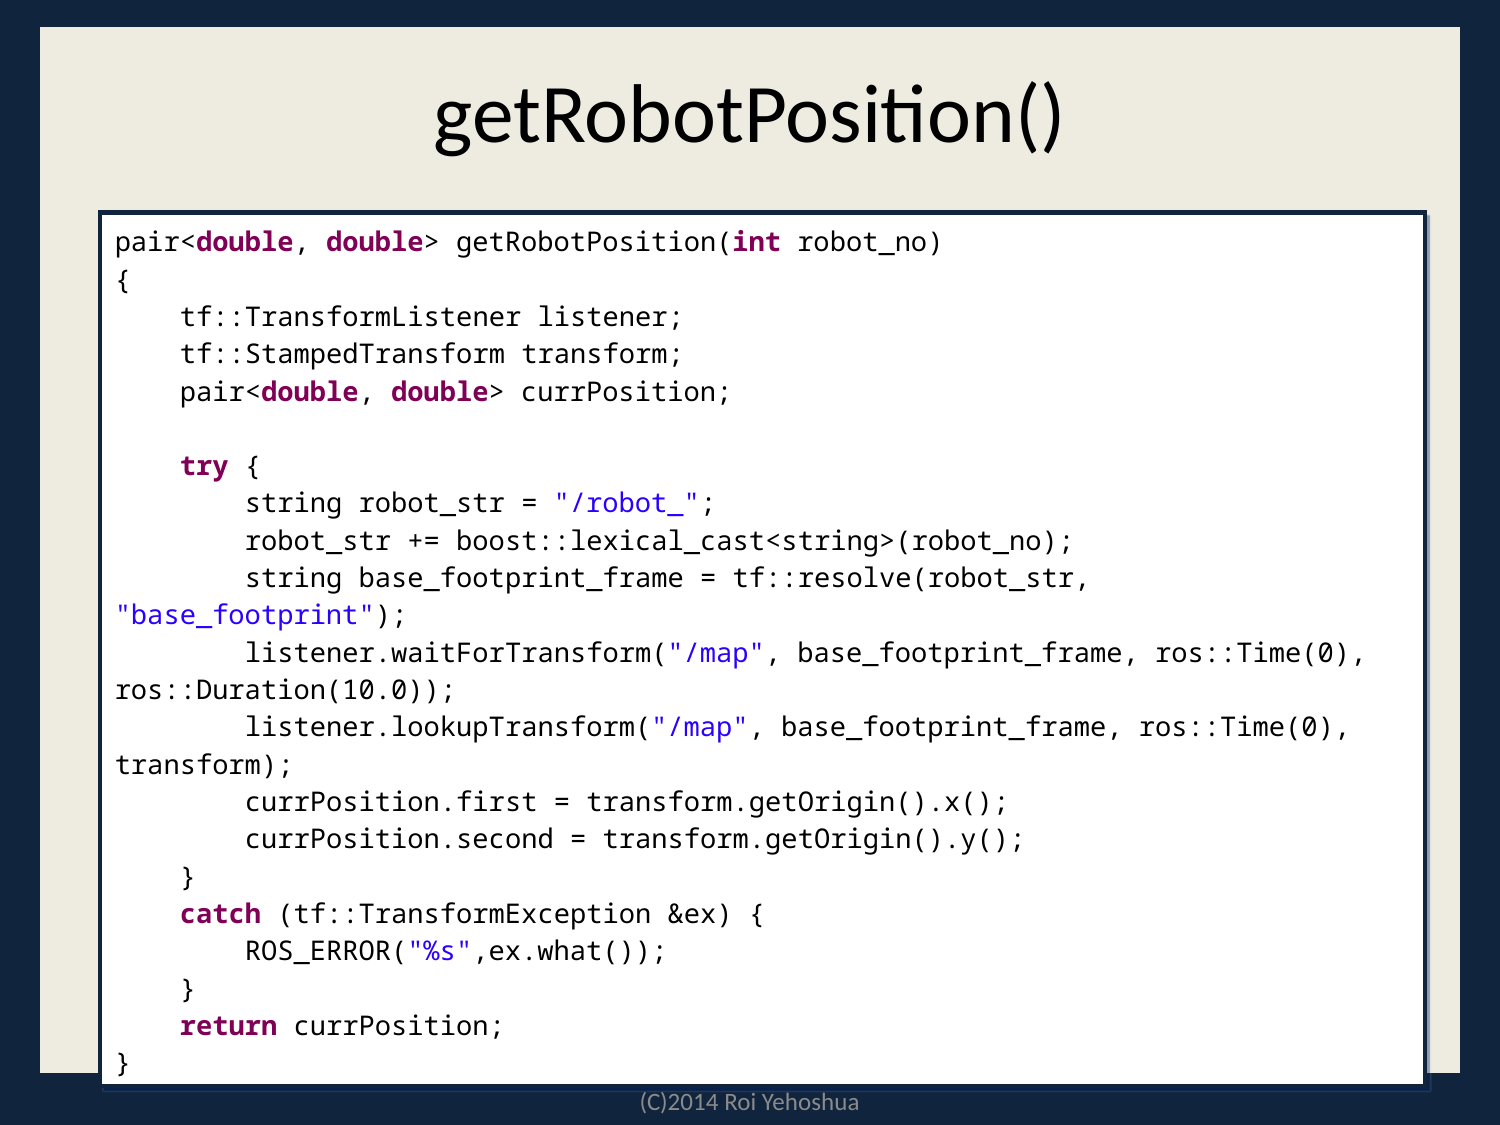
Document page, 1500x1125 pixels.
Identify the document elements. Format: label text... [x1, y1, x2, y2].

title getRobotPosition() [37, 31, 1463, 188]
footer (C)2014 Roi Yehoshua [512, 1086, 988, 1125]
text_box pair<double, double> getRobotPosition(int robot_no) { tf::TransformListener listener; tf::StampedTransform transform; pair<double, double> currPosition; try { string robot_str = "/robot_"; robot_str += boost::lexical_cast<string>(robot_no); string base_footprint_frame = tf::resolve(robot_str, "base_footprint"); listener.waitForTransform("/map", base_footprint_frame, ros::Time(0), ros::Duration(10.0)); listener.lookupTransform("/map", base_footprint_frame, ros::Time(0), transform); currPosition.first = transform.getOrigin().x(); currPosition.second = transform.getOrigin().y(); } catch (tf::TransformException &ex) { ROS_ERROR("%s",ex.what()); } return currPosition; } [99, 212, 1425, 1086]
